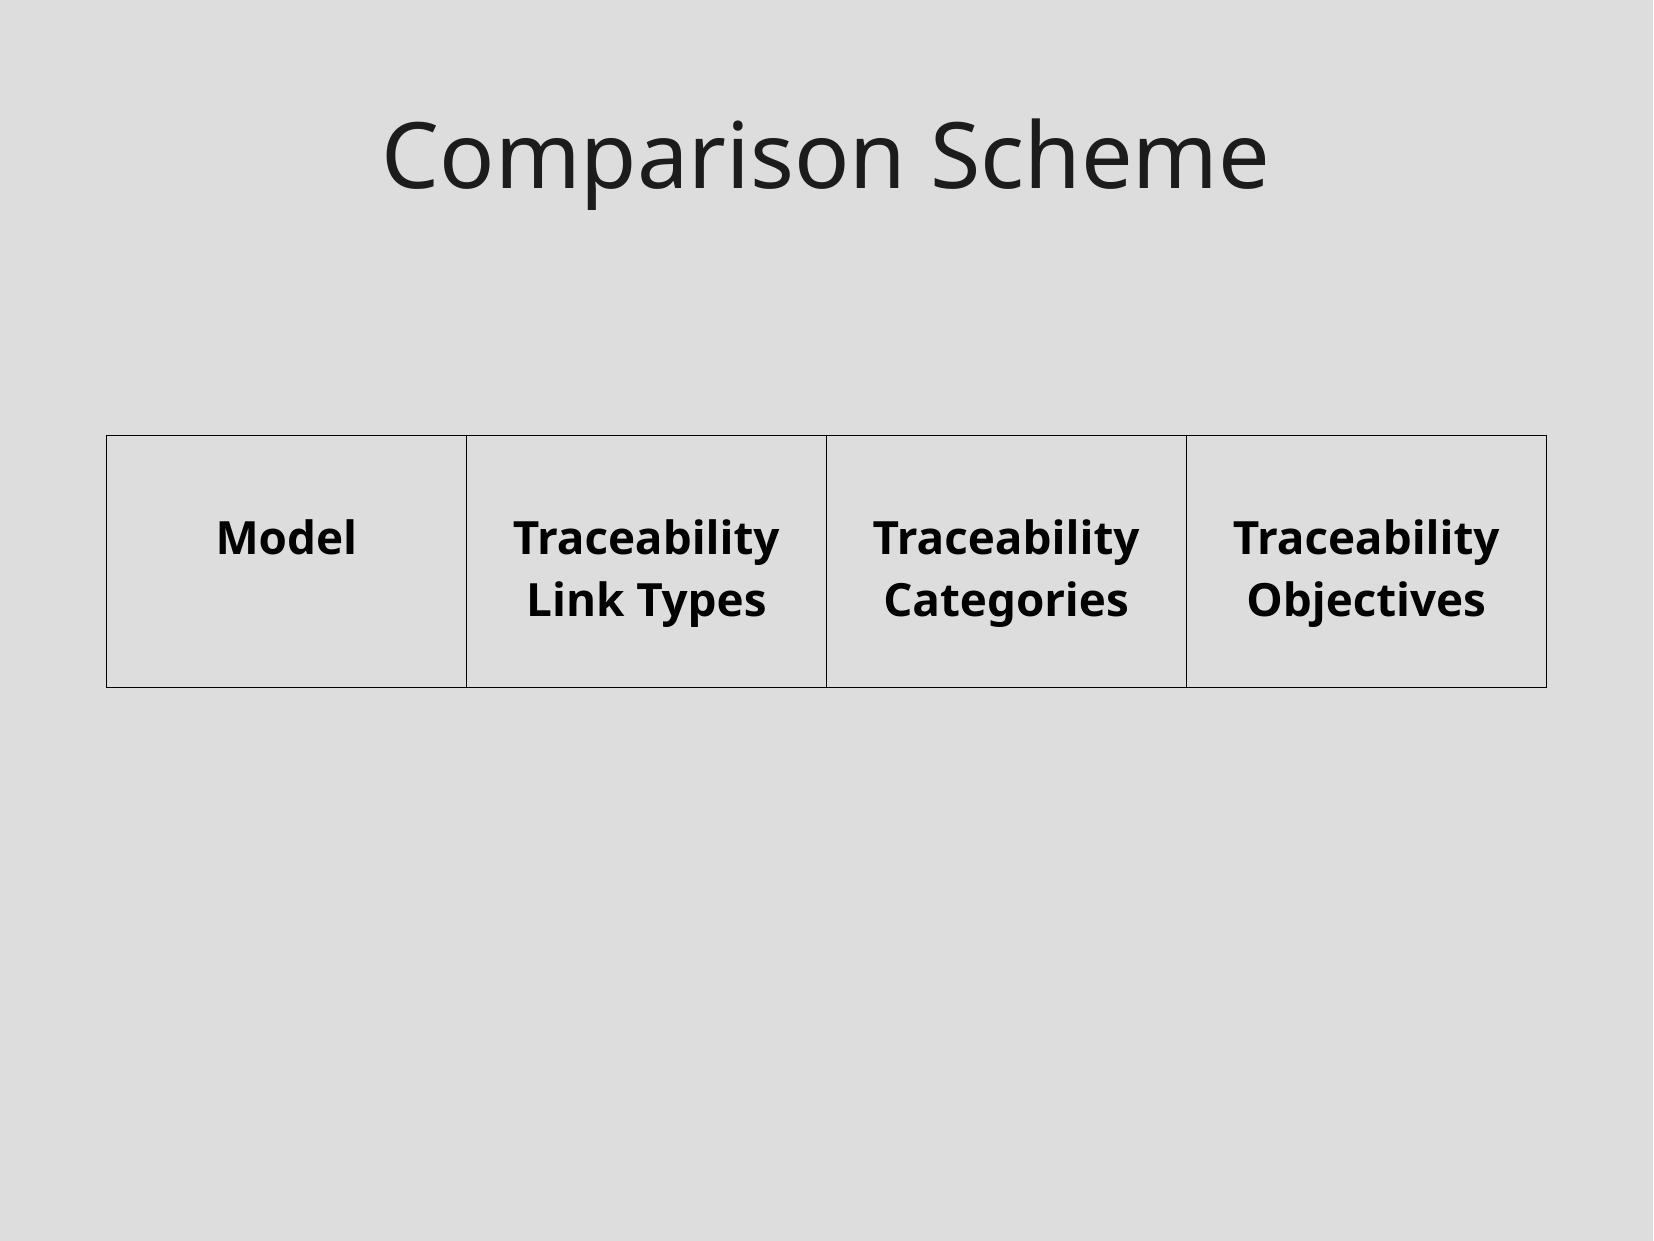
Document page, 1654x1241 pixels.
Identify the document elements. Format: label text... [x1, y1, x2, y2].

table_header Traceability Categories [827, 436, 1186, 687]
table_header Model [107, 436, 466, 687]
table_header Traceability Link Types [467, 436, 826, 687]
table_header Traceability Objectives [1187, 436, 1546, 687]
title Comparison Scheme [82, 49, 1571, 257]
